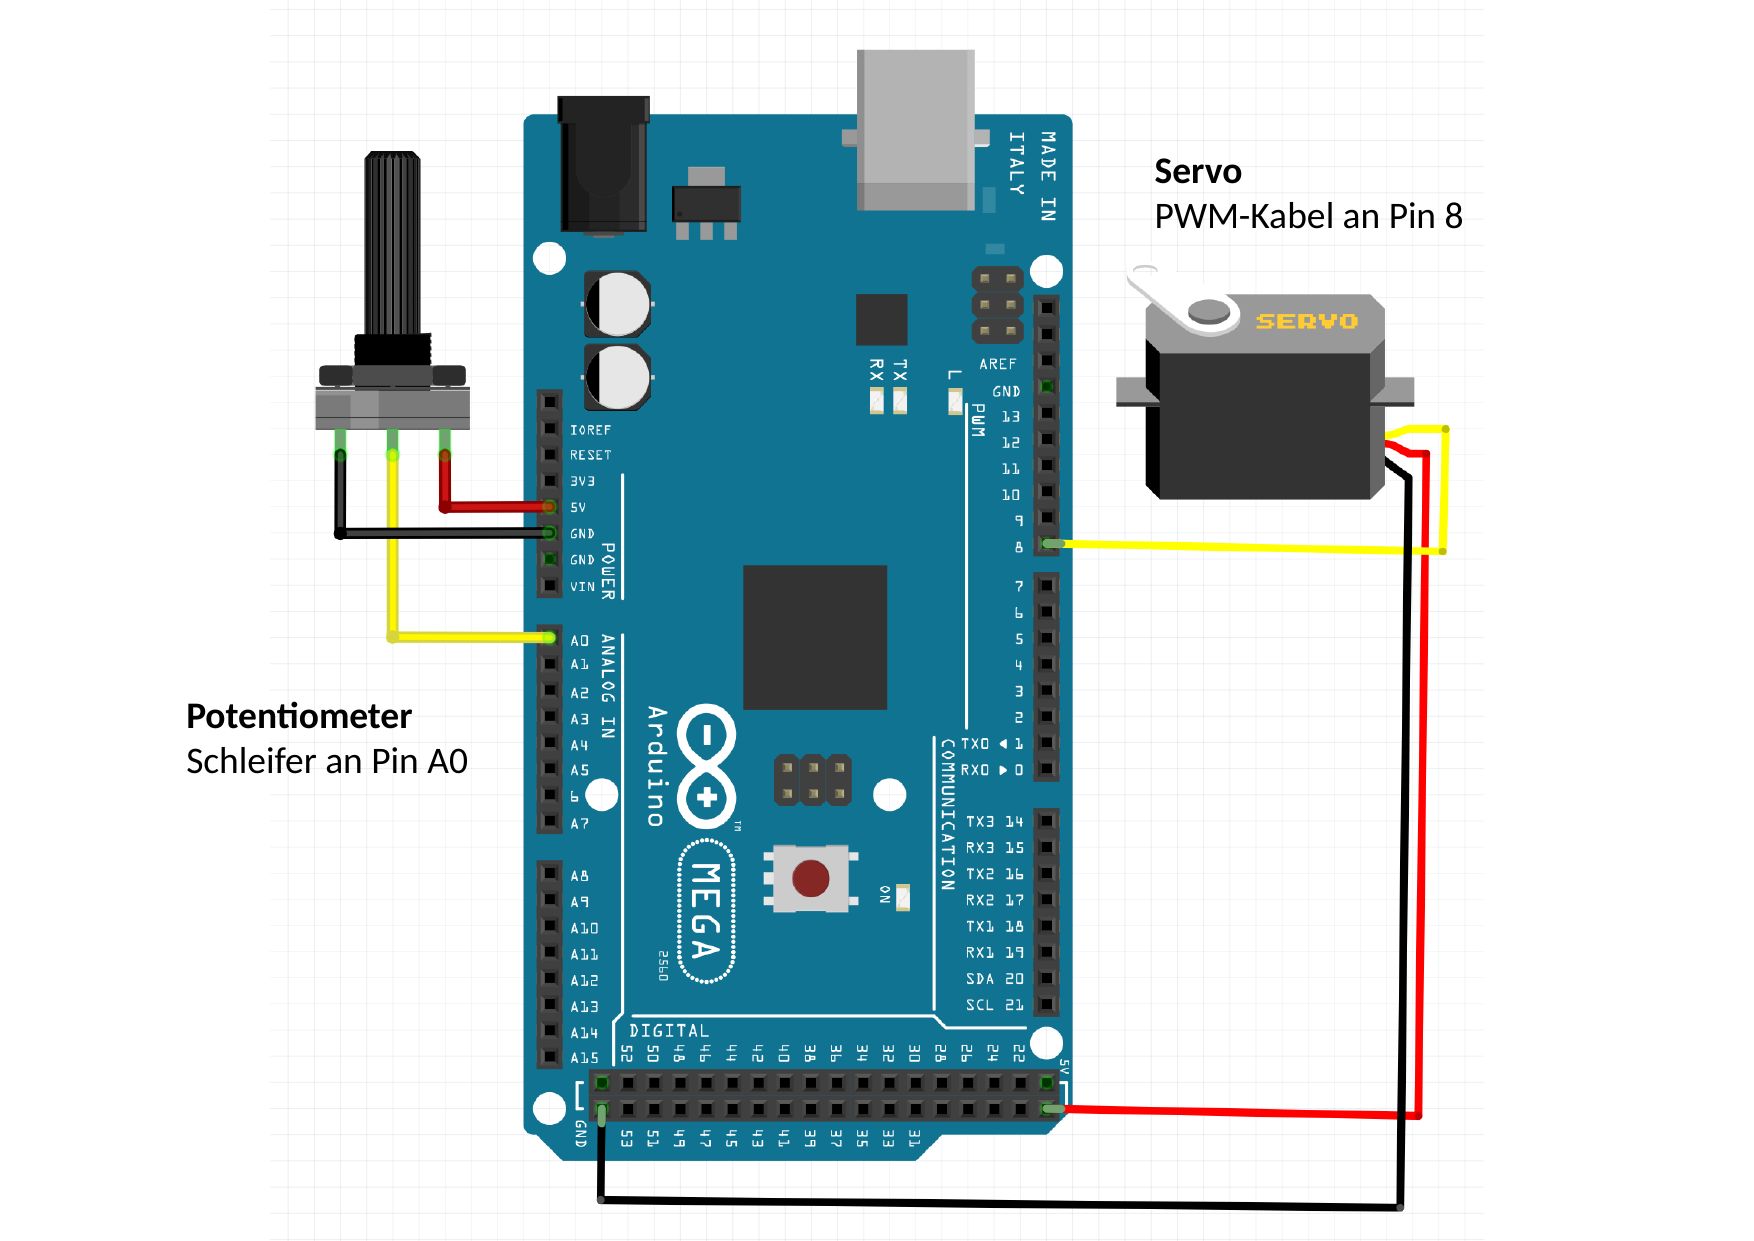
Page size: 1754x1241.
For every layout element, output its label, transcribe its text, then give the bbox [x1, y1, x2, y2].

text_box Servo PWM-Kabel an Pin 8 [1139, 138, 1484, 245]
text_box Potentiometer Schleifer an Pin A0 [171, 683, 488, 790]
picture [270, 0, 1484, 1241]
